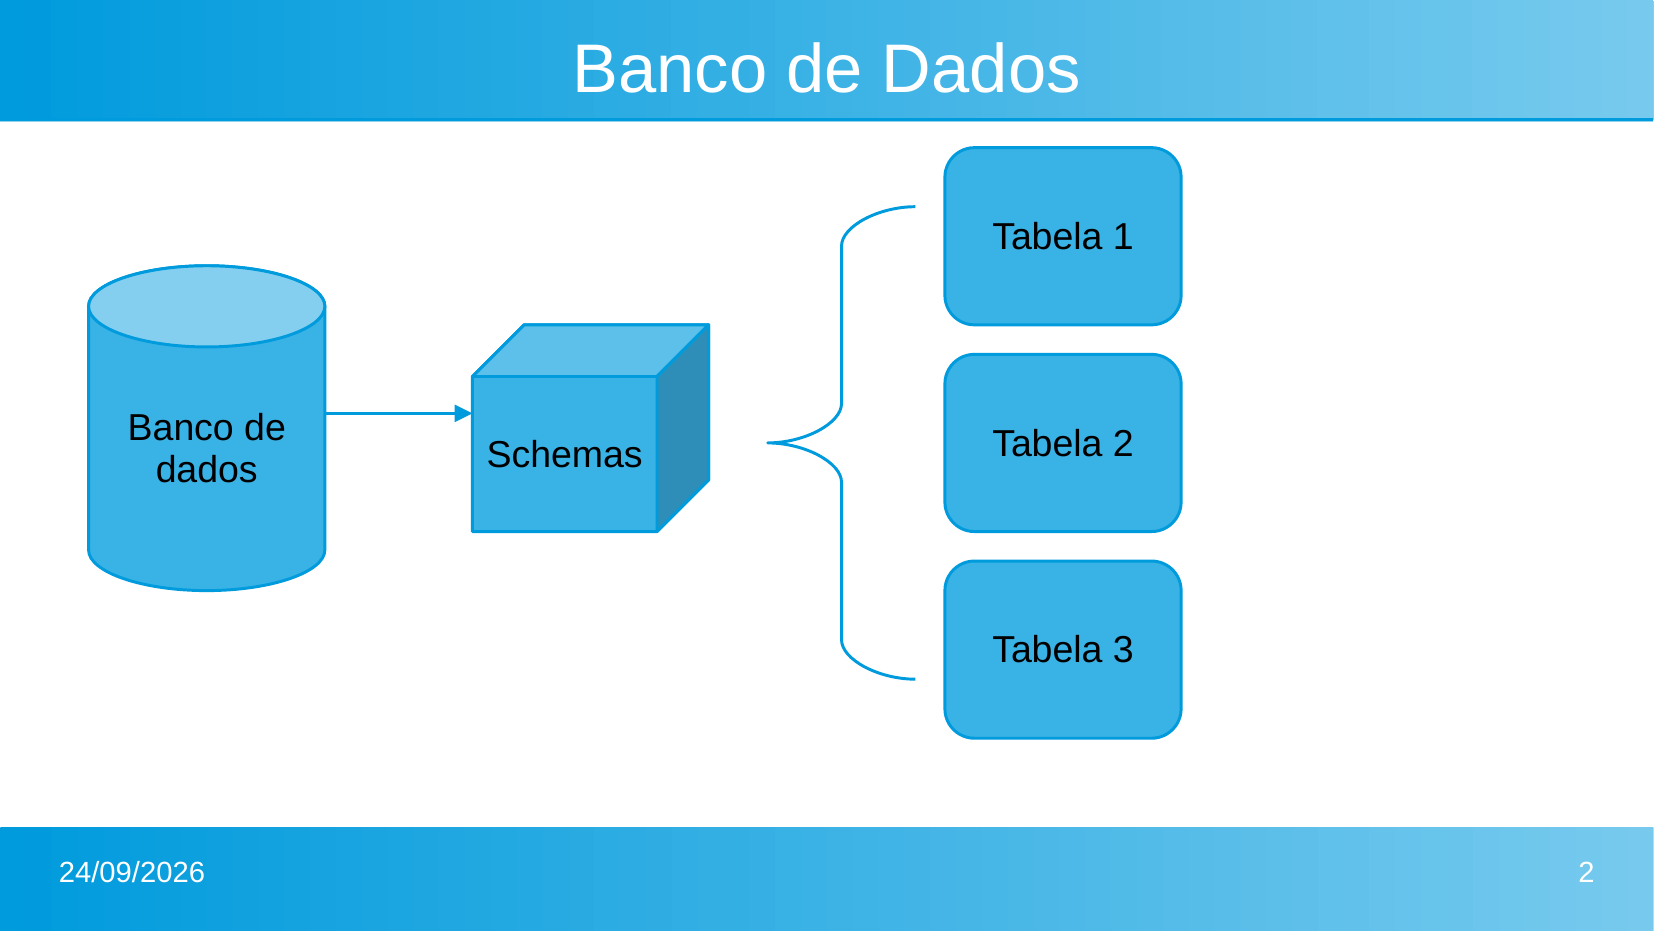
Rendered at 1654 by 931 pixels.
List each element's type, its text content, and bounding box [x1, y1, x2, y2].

title Banco de Dados [59, 29, 1595, 108]
text_box Banco de dados [88, 310, 325, 591]
text_box Schemas [472, 377, 656, 532]
text_box Tabela 1 [944, 147, 1182, 325]
text_box Tabela 3 [944, 561, 1182, 739]
text_box Tabela 2 [944, 354, 1182, 532]
